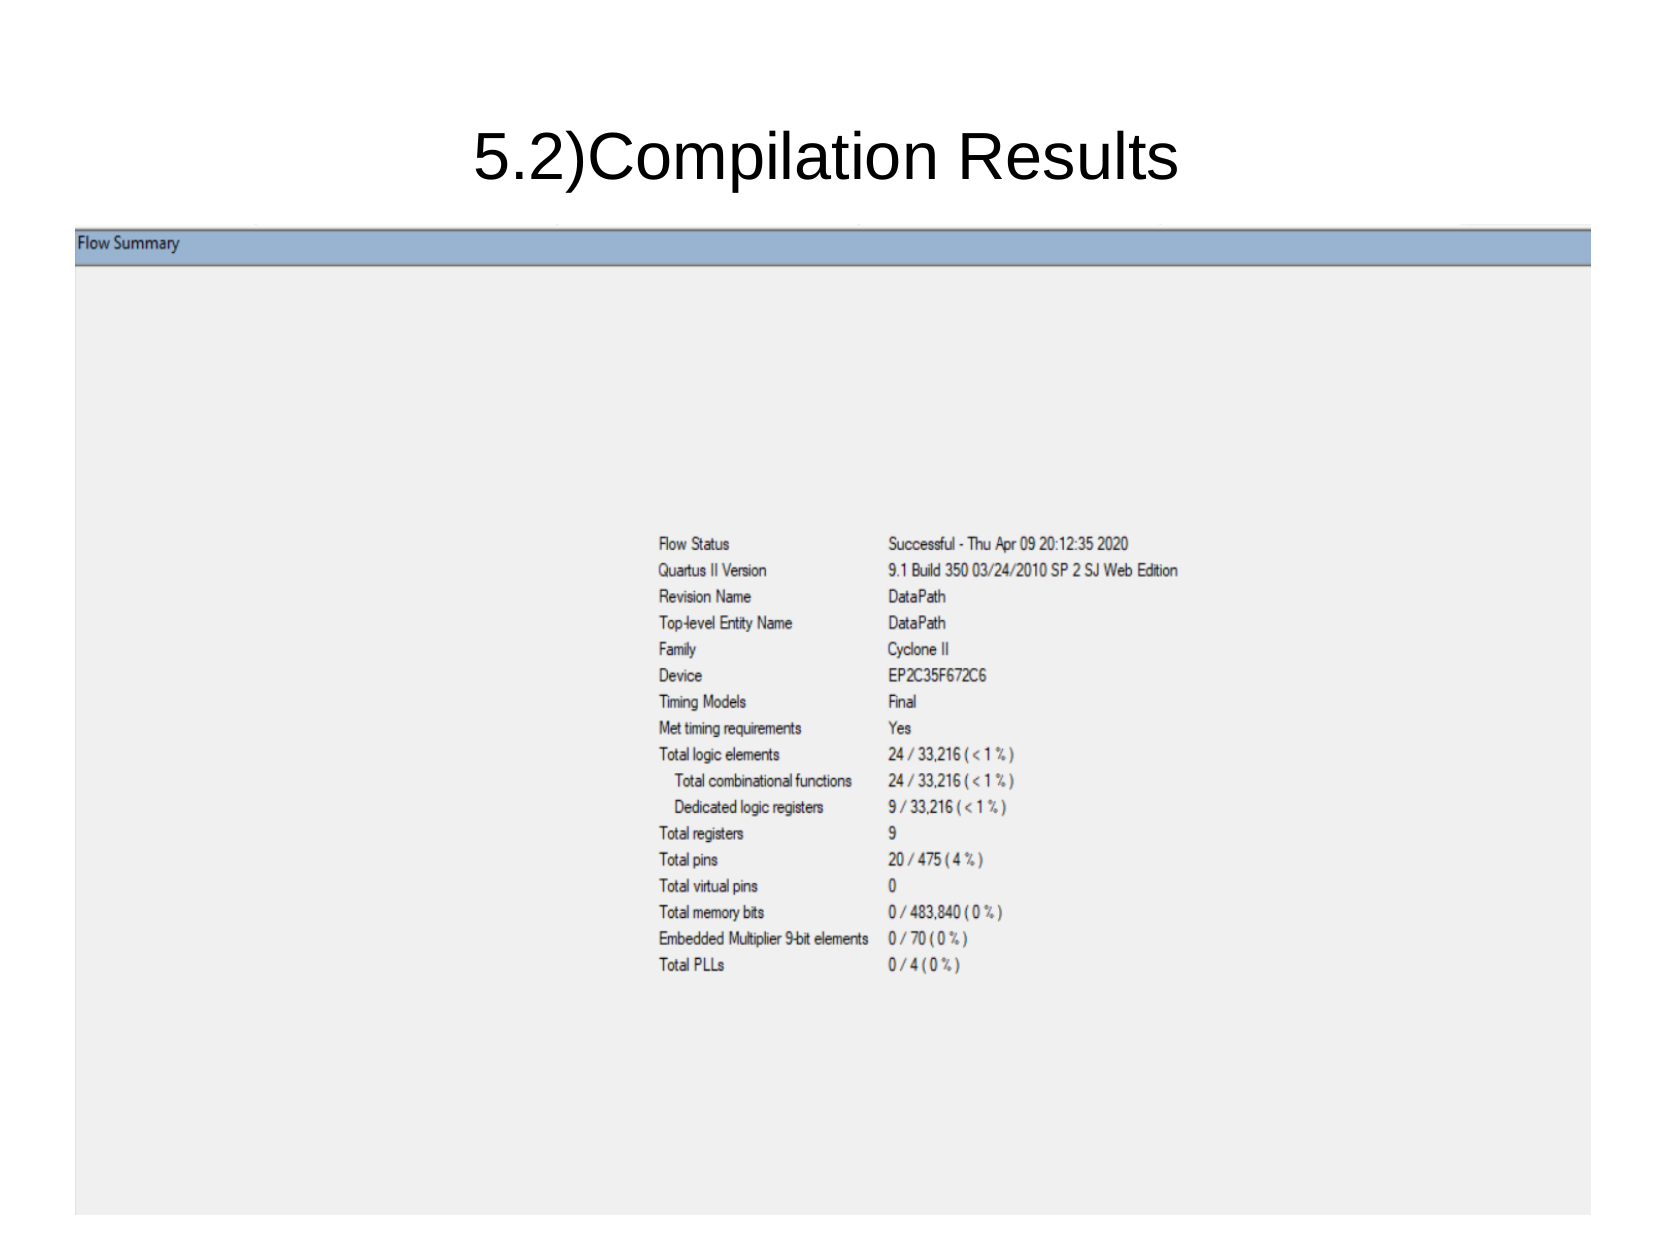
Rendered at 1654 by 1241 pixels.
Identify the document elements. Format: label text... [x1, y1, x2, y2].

title 5.2)Compilation Results [82, 49, 1571, 224]
picture [75, 225, 1591, 1216]
